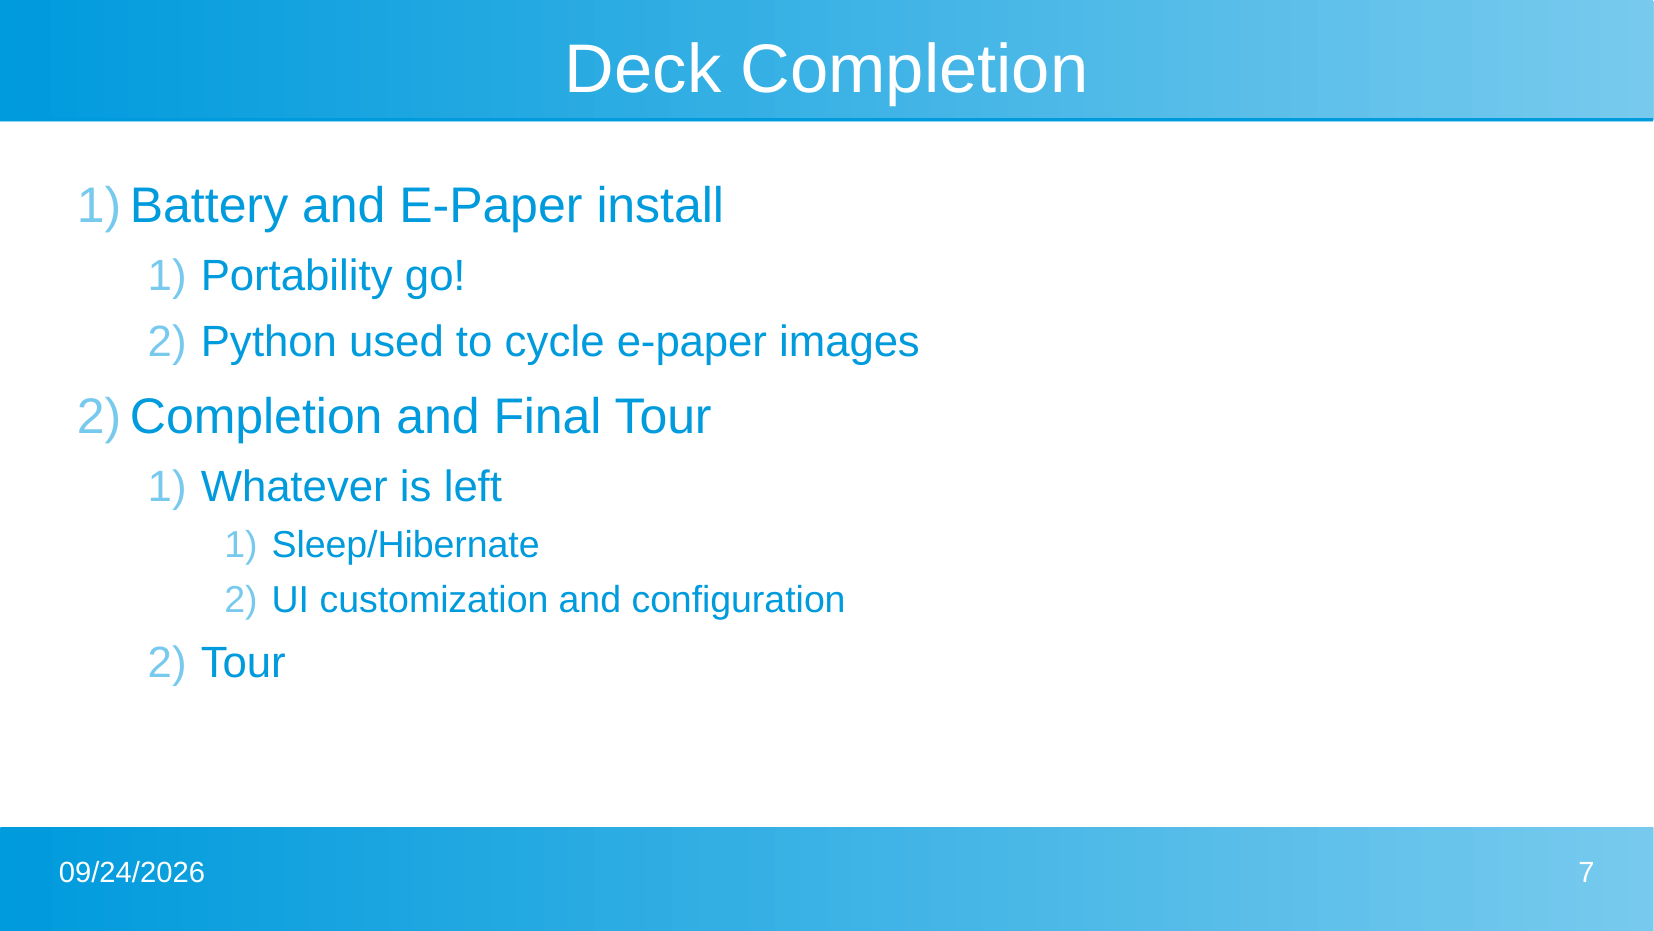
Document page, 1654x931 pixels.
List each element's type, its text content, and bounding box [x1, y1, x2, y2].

title Deck Completion [59, 29, 1595, 108]
list Battery and E-Paper install Portability go! Python used to cycle e-paper images Completion and Final Tour Whatever is left Sleep/Hibernate UI customization and configuration Tour [59, 177, 1595, 768]
